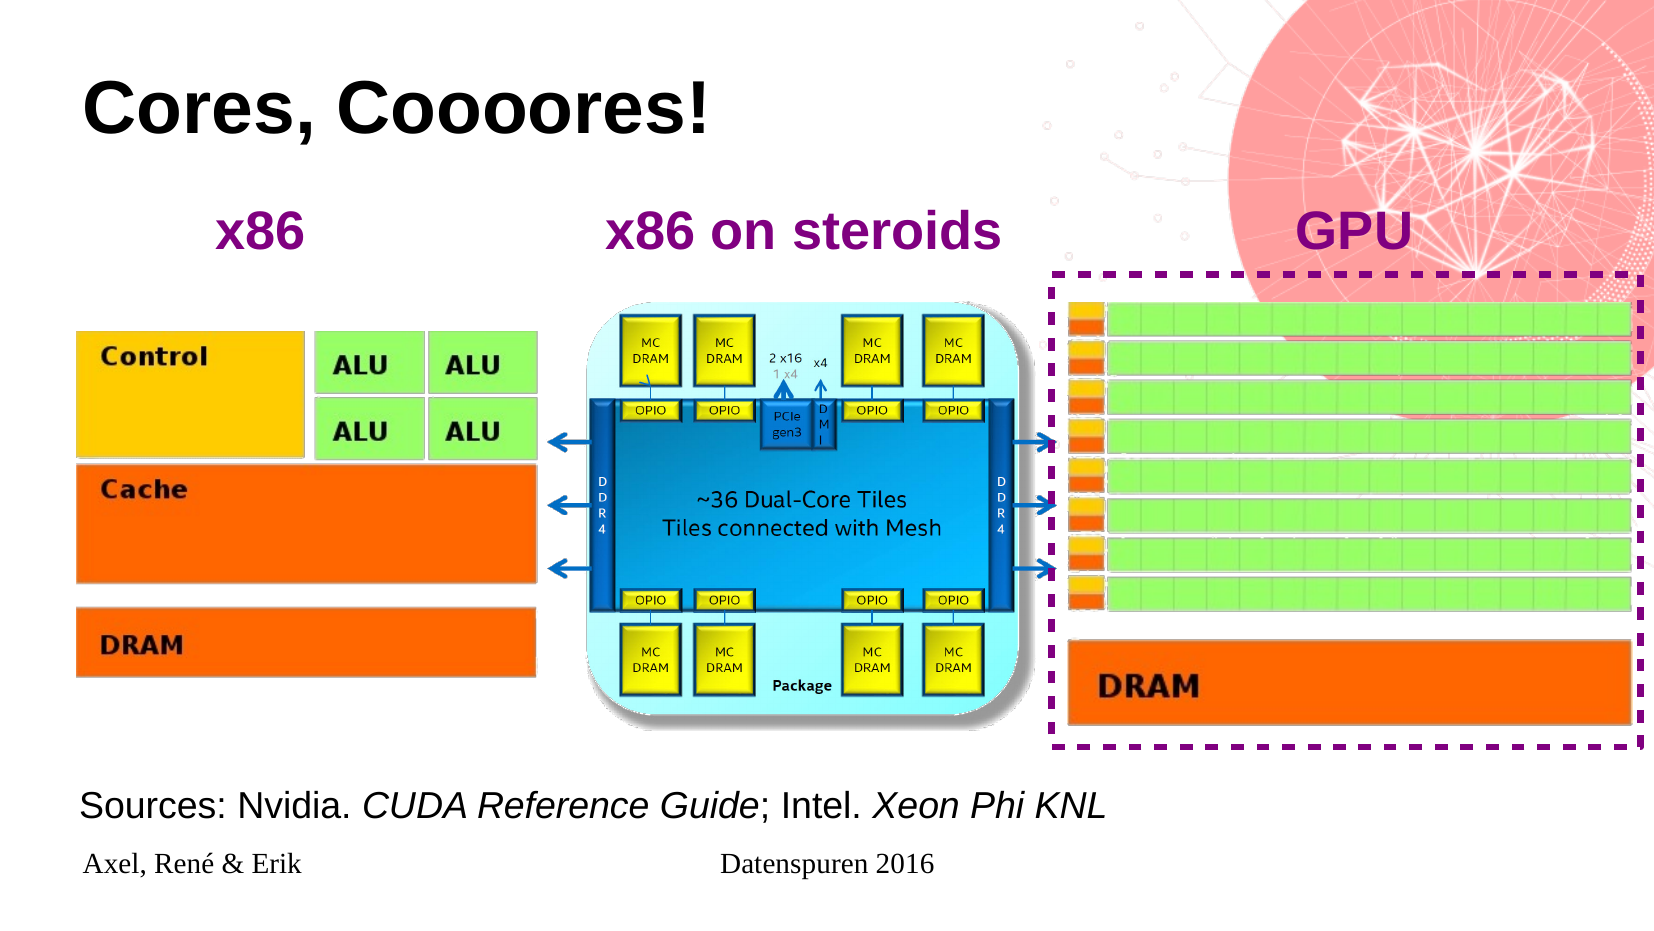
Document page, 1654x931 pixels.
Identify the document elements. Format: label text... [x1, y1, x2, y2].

text_box x86 on steroids [590, 193, 1019, 269]
text_box x86 [200, 193, 321, 269]
text_box Sources: Nvidia. CUDA Reference Guide; Intel. Xeon Phi KNL [64, 777, 1123, 835]
picture [76, 291, 1063, 731]
picture [1067, 302, 1633, 729]
text_box GPU [1281, 193, 1429, 269]
title Cores, Coooores! [82, 65, 1571, 150]
